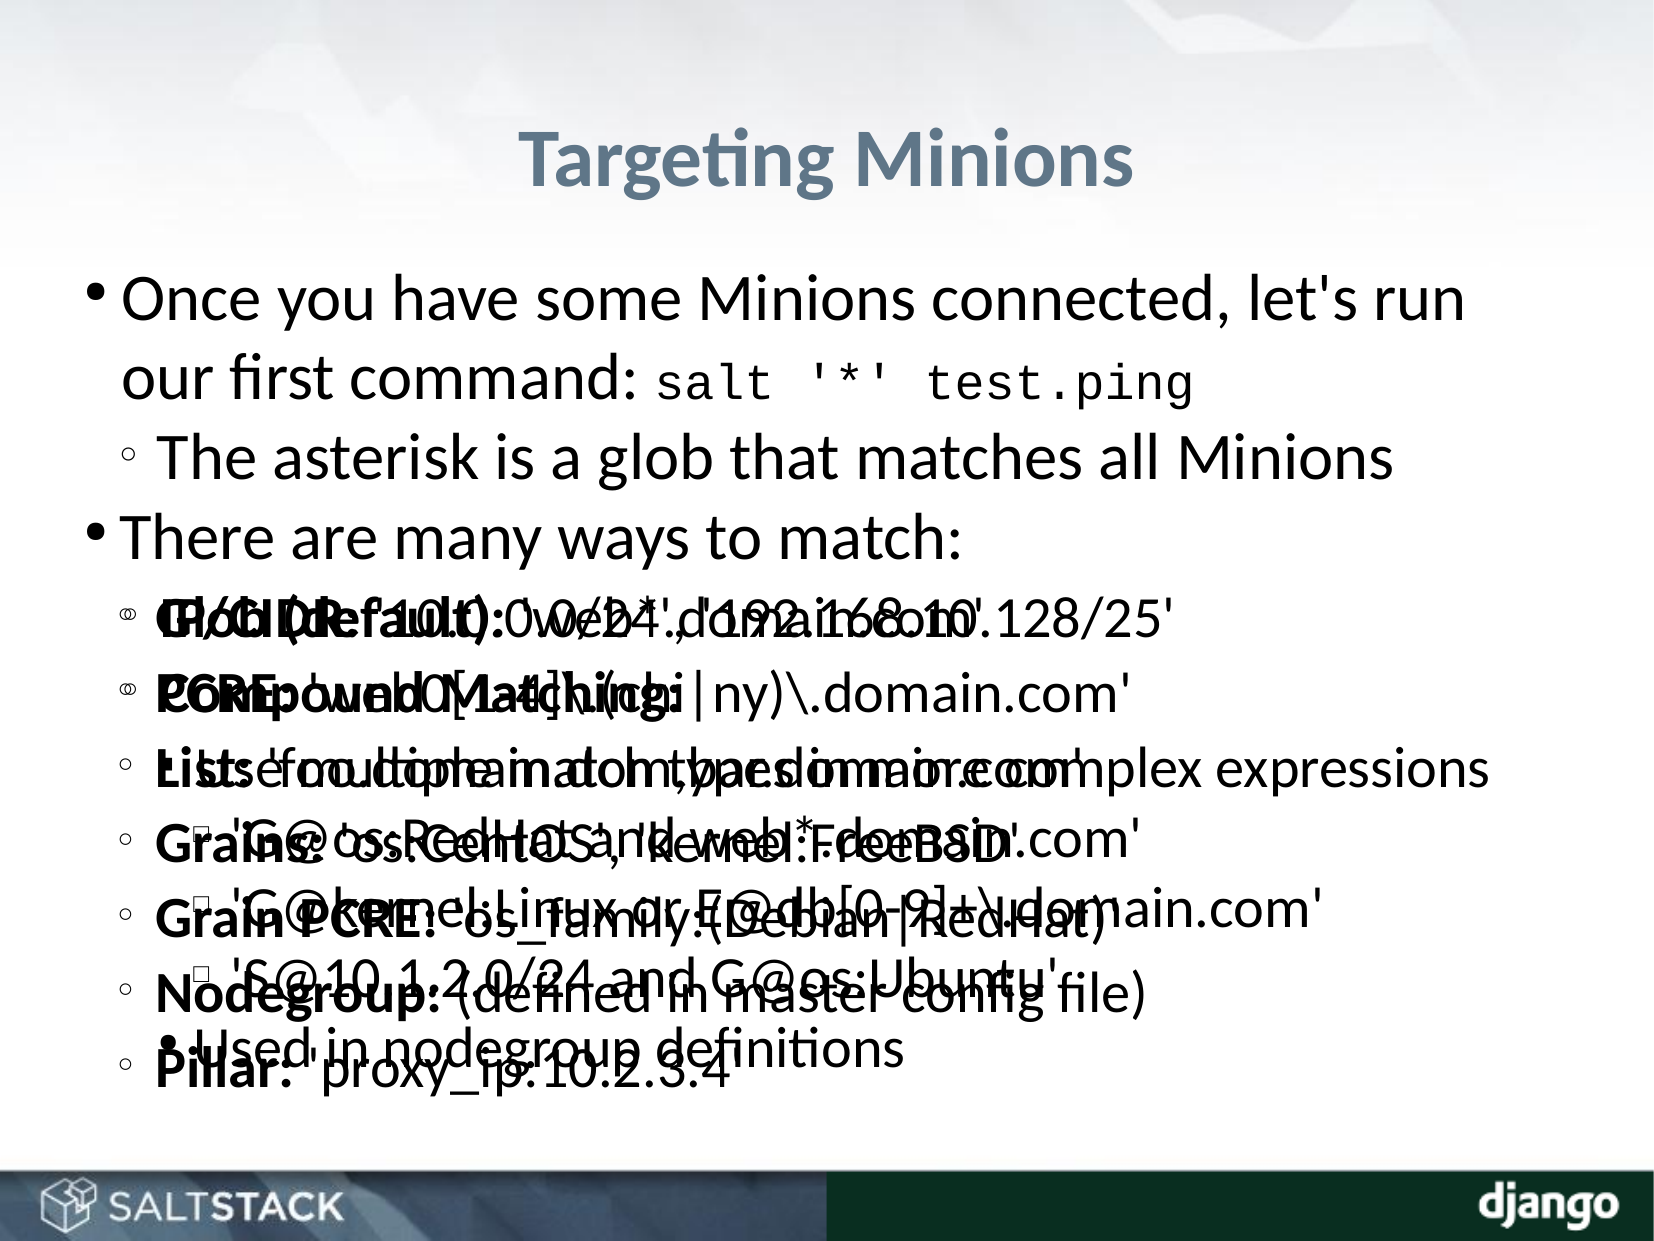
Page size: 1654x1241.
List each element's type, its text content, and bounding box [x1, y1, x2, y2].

text_box IP/CIDR: '10.0.0.0/24', '192.168.10.128/25' Compound Matching: Use multiple match types in more complex expressions 'G@os:RedHat and web*.domain.com' 'G@kernel:Linux or E@db[0-9]+\.domain.com' 'S@10.1.2.0/24 and G@os:Ubuntu' Used in nodegroup definitions [72, 566, 1498, 1107]
picture [0, 0, 1654, 1241]
text_box Targeting Minions [82, 49, 1571, 245]
text_box Once you have some Minions connected, let's run our first command: salt '*' test.ping The asterisk is a glob that matches all Minions There are many ways to match: [69, 245, 1585, 567]
